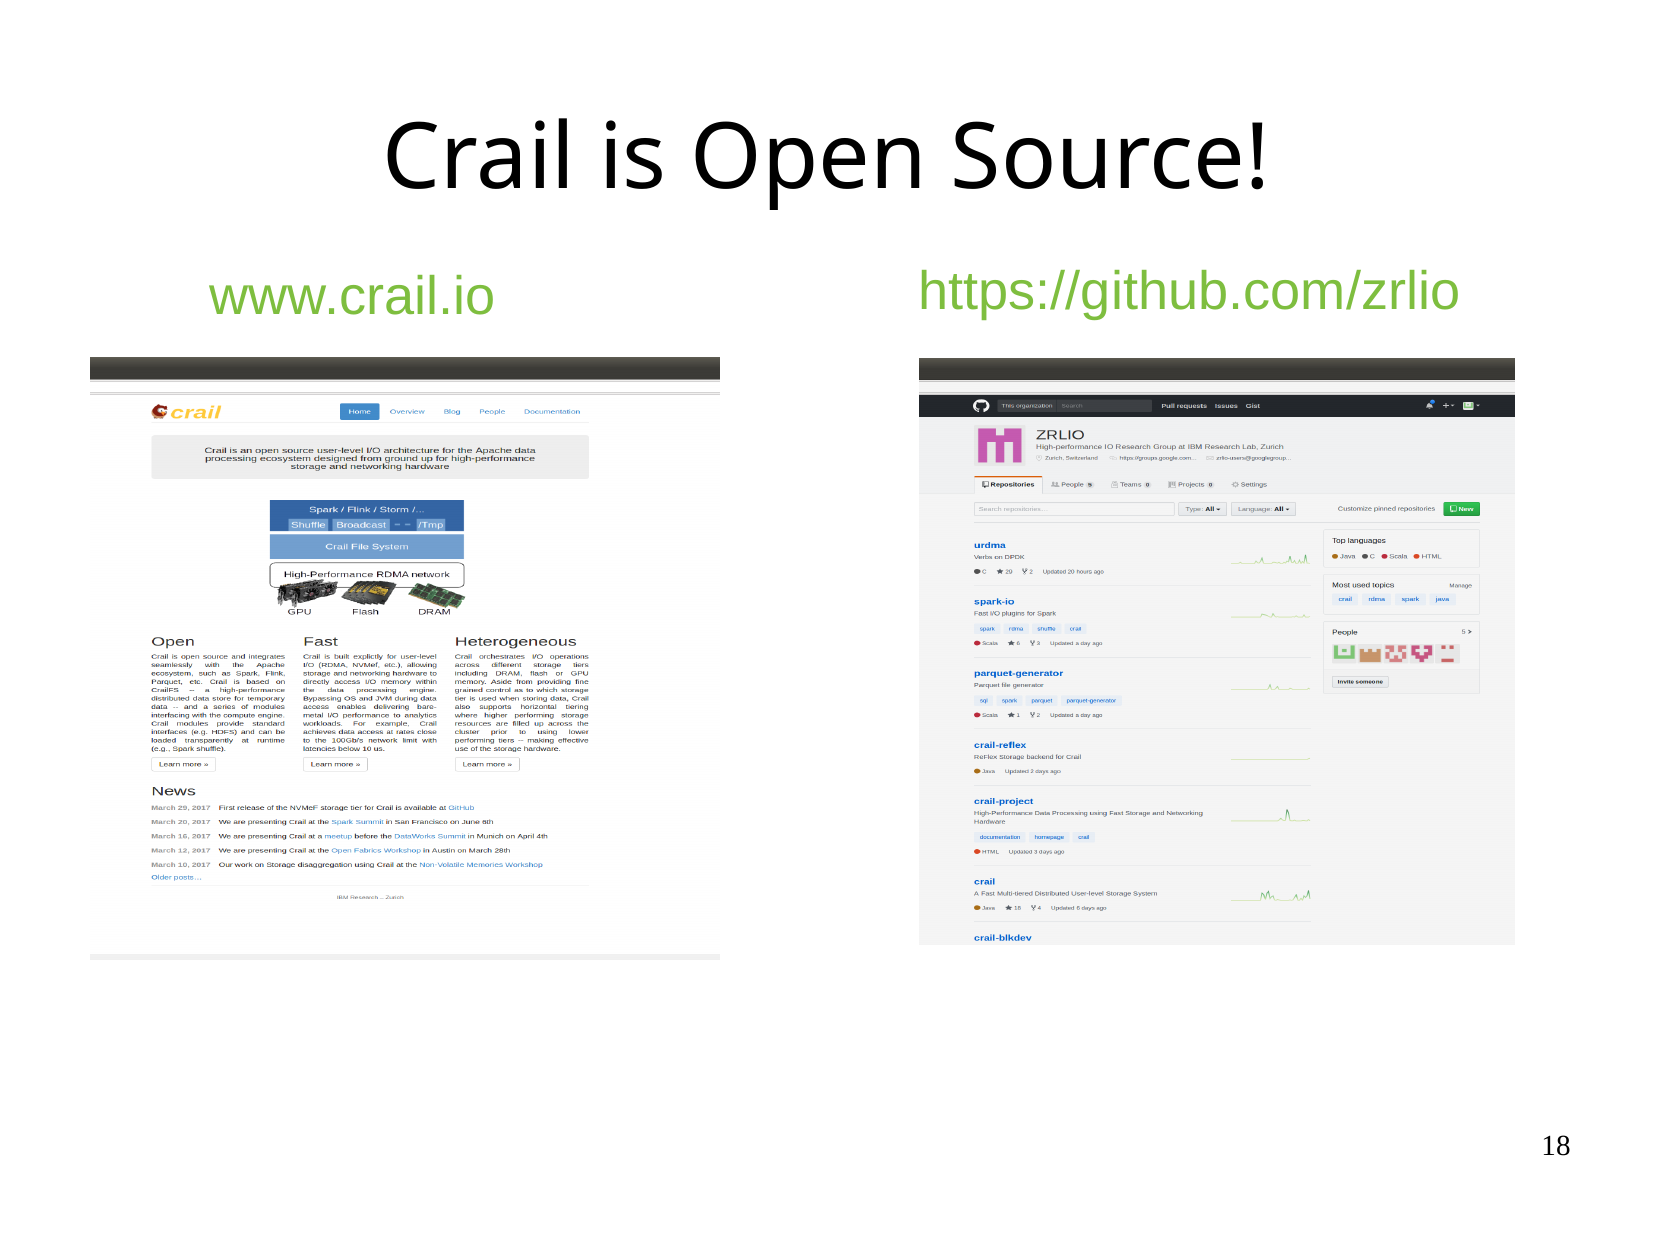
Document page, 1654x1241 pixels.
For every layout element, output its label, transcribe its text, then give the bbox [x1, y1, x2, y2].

text_box https://github.com/zrlio [903, 252, 1525, 329]
text_box www.crail.io [195, 258, 527, 335]
picture [90, 357, 720, 961]
title Crail is Open Source! [82, 49, 1571, 257]
picture [919, 358, 1516, 946]
